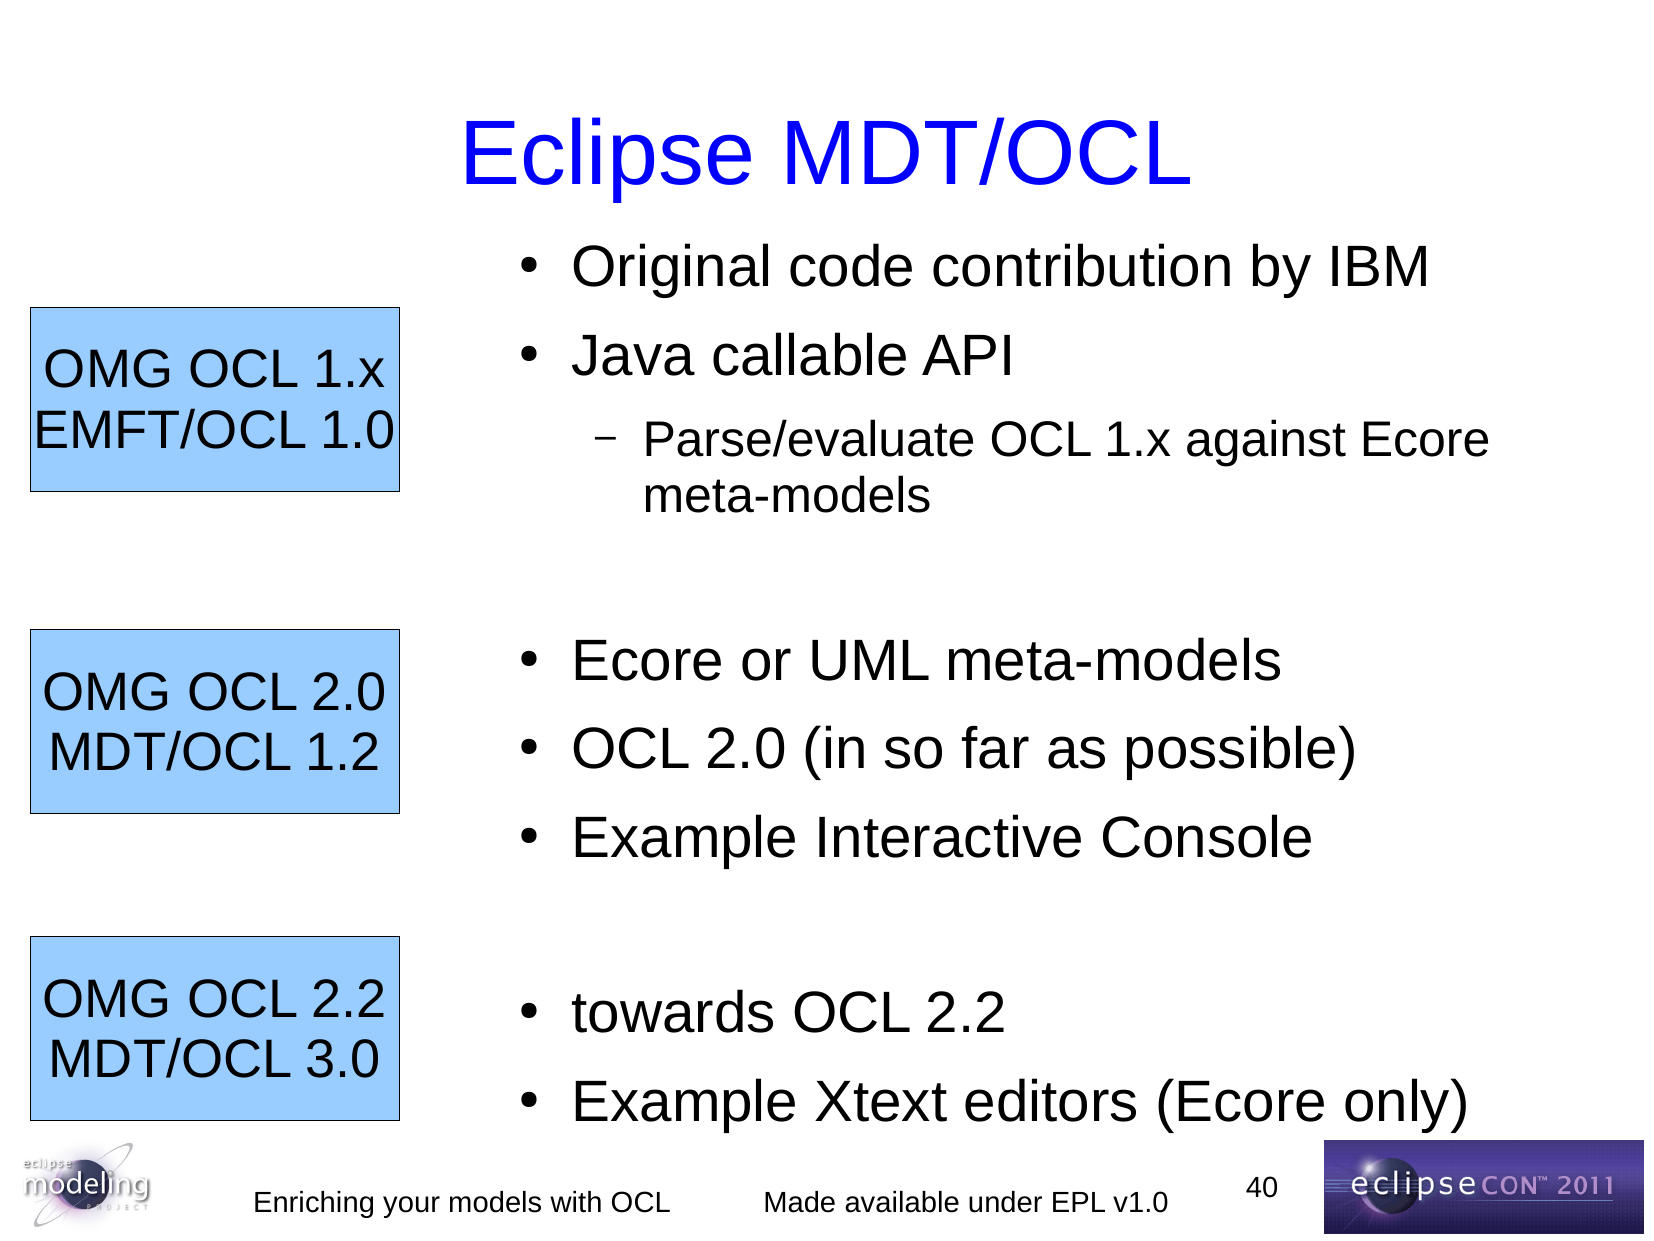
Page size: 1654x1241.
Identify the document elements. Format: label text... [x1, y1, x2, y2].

list Original code contribution by IBM Java callable API Parse/evaluate OCL 1.x against Ecore meta-models Ecore or UML meta-models OCL 2.0 (in so far as possible) Example Interactive Console towards OCL 2.2 Example Xtext editors (Ecore only) [429, 234, 1571, 1132]
text_box OMG OCL 2.0 MDT/OCL 1.2 [30, 629, 400, 814]
text_box OMG OCL 2.2 MDT/OCL 3.0 [30, 936, 400, 1121]
picture [1324, 1140, 1644, 1234]
title Eclipse MDT/OCL [82, 49, 1571, 257]
picture [9, 1136, 156, 1235]
text_box OMG OCL 1.x EMFT/OCL 1.0 [30, 307, 400, 492]
